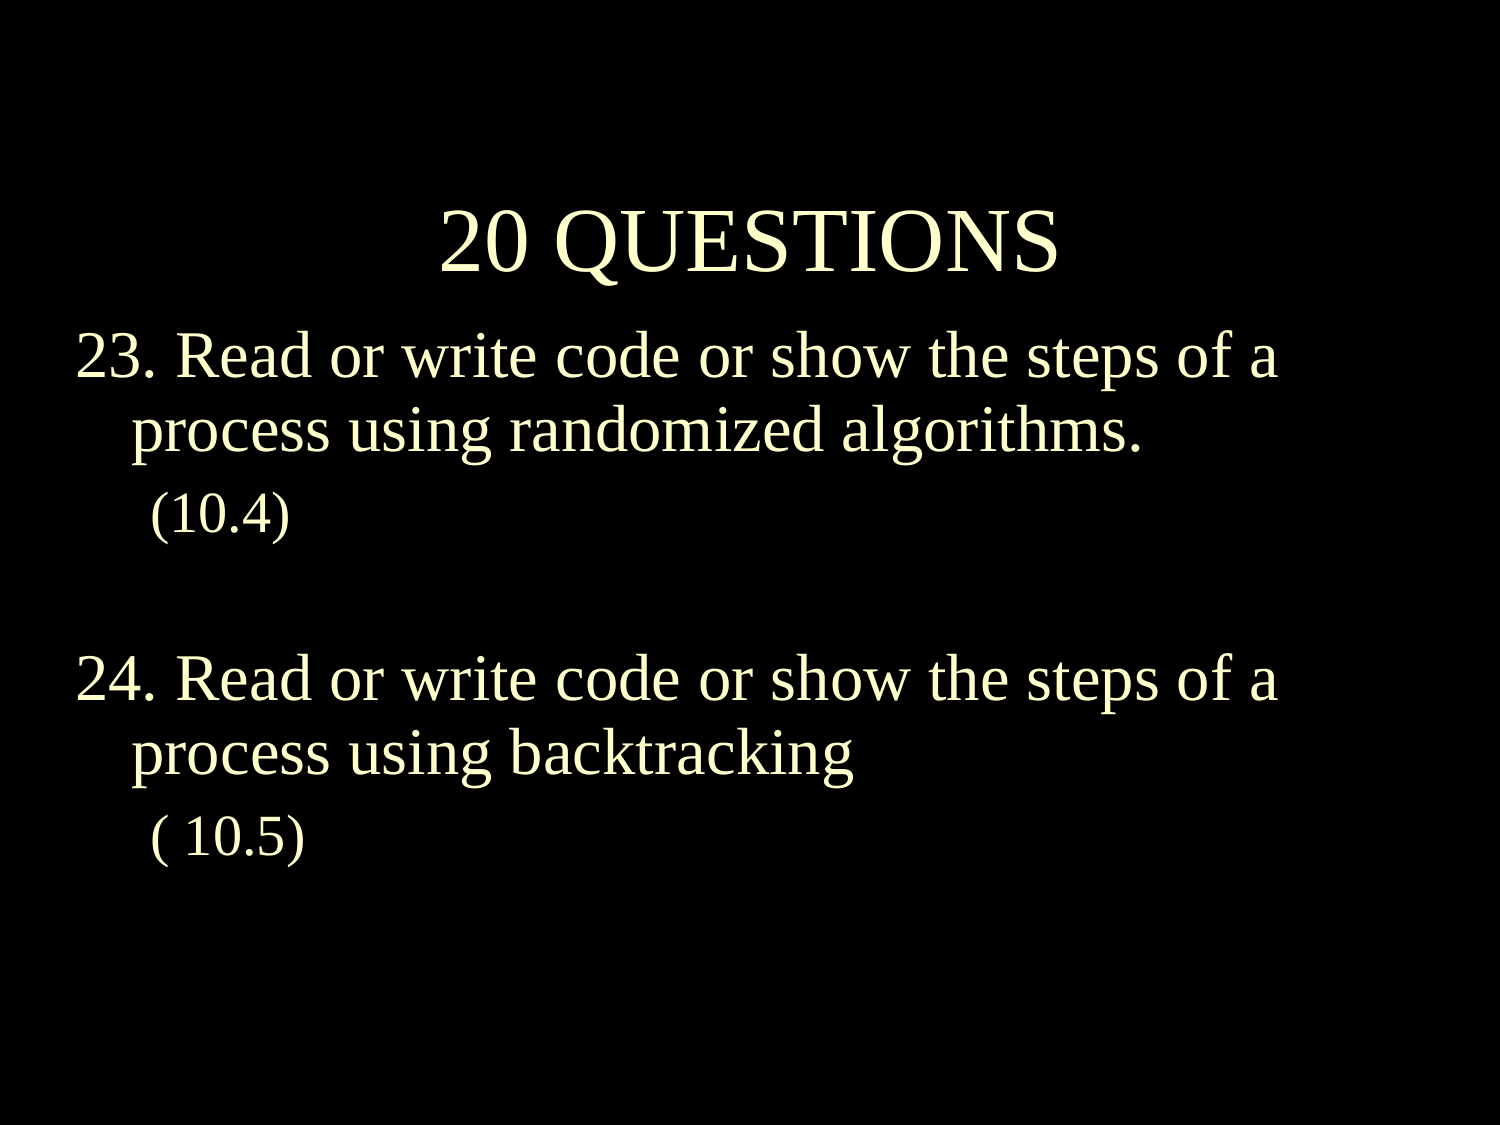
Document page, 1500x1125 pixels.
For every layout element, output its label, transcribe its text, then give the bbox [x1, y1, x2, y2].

title 20 QUESTIONS [22, 145, 1480, 336]
list 23. Read or write code or show the steps of a process using randomized algorithms. (10.4) 24. Read or write code or show the steps of a process using backtracking ( 10.5) [75, 318, 1426, 982]
